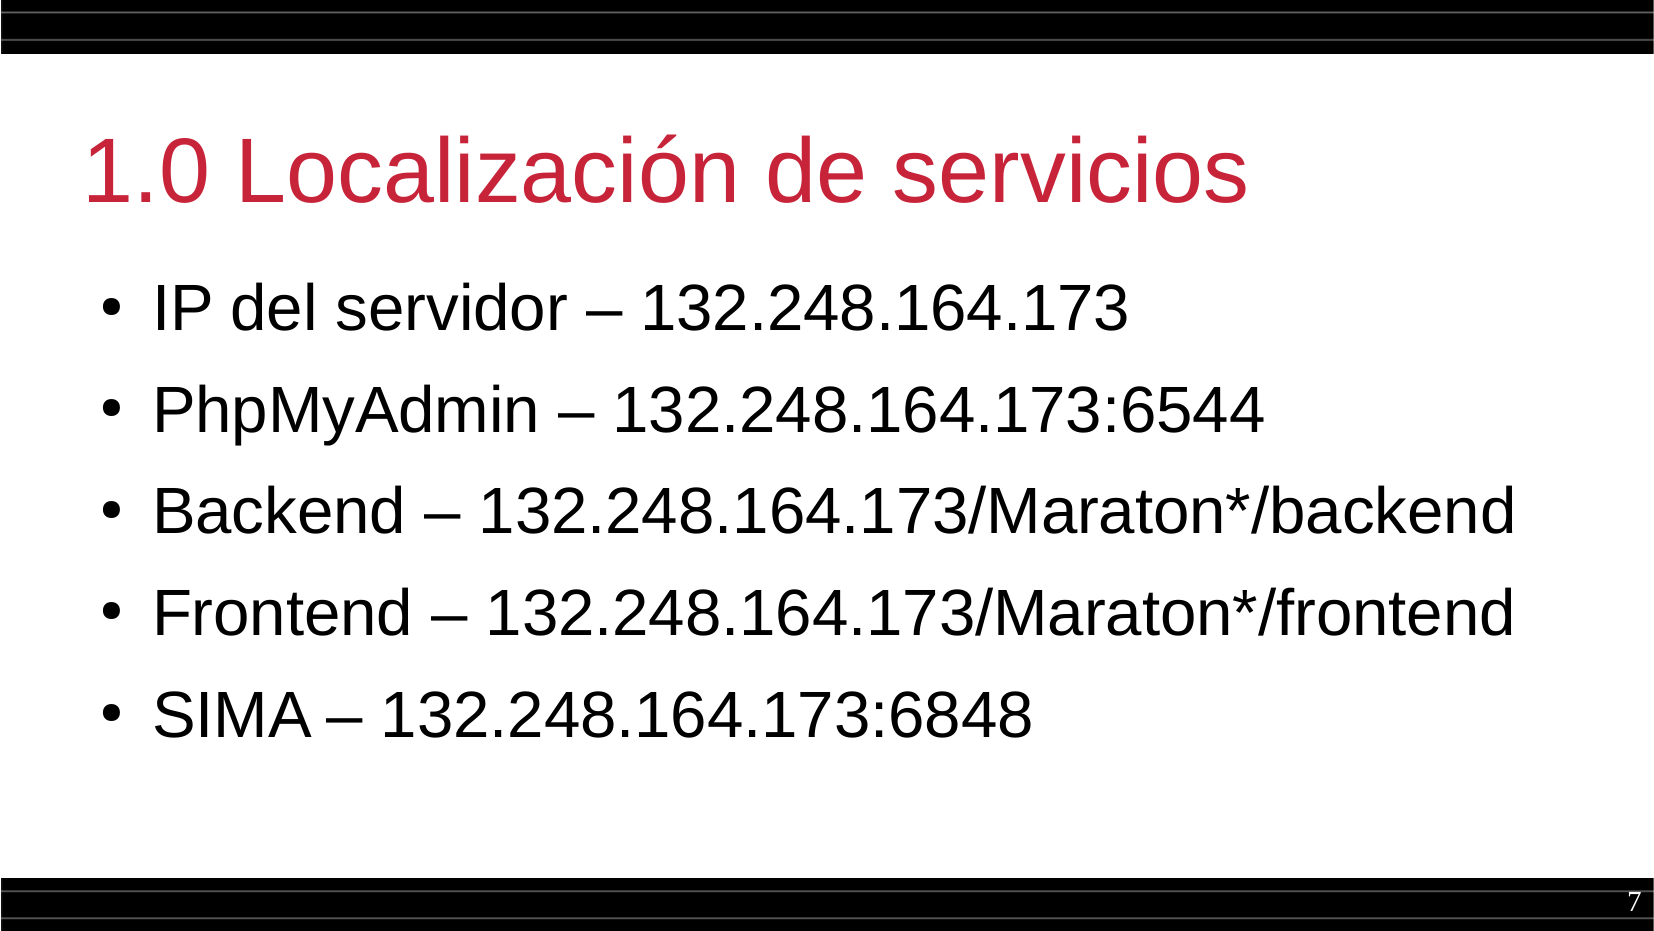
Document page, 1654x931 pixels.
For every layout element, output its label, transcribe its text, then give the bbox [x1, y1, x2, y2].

title 1.0 Localización de servicios [82, 92, 1571, 249]
picture [1, 878, 1654, 931]
picture [1, 0, 1654, 54]
list IP del servidor – 132.248.164.173 PhpMyAdmin – 132.248.164.173:6544 Backend – 132.248.164.173/Maraton*/backend Frontend – 132.248.164.173/Maraton*/frontend SIMA – 132.248.164.173:6848 [82, 271, 1571, 758]
